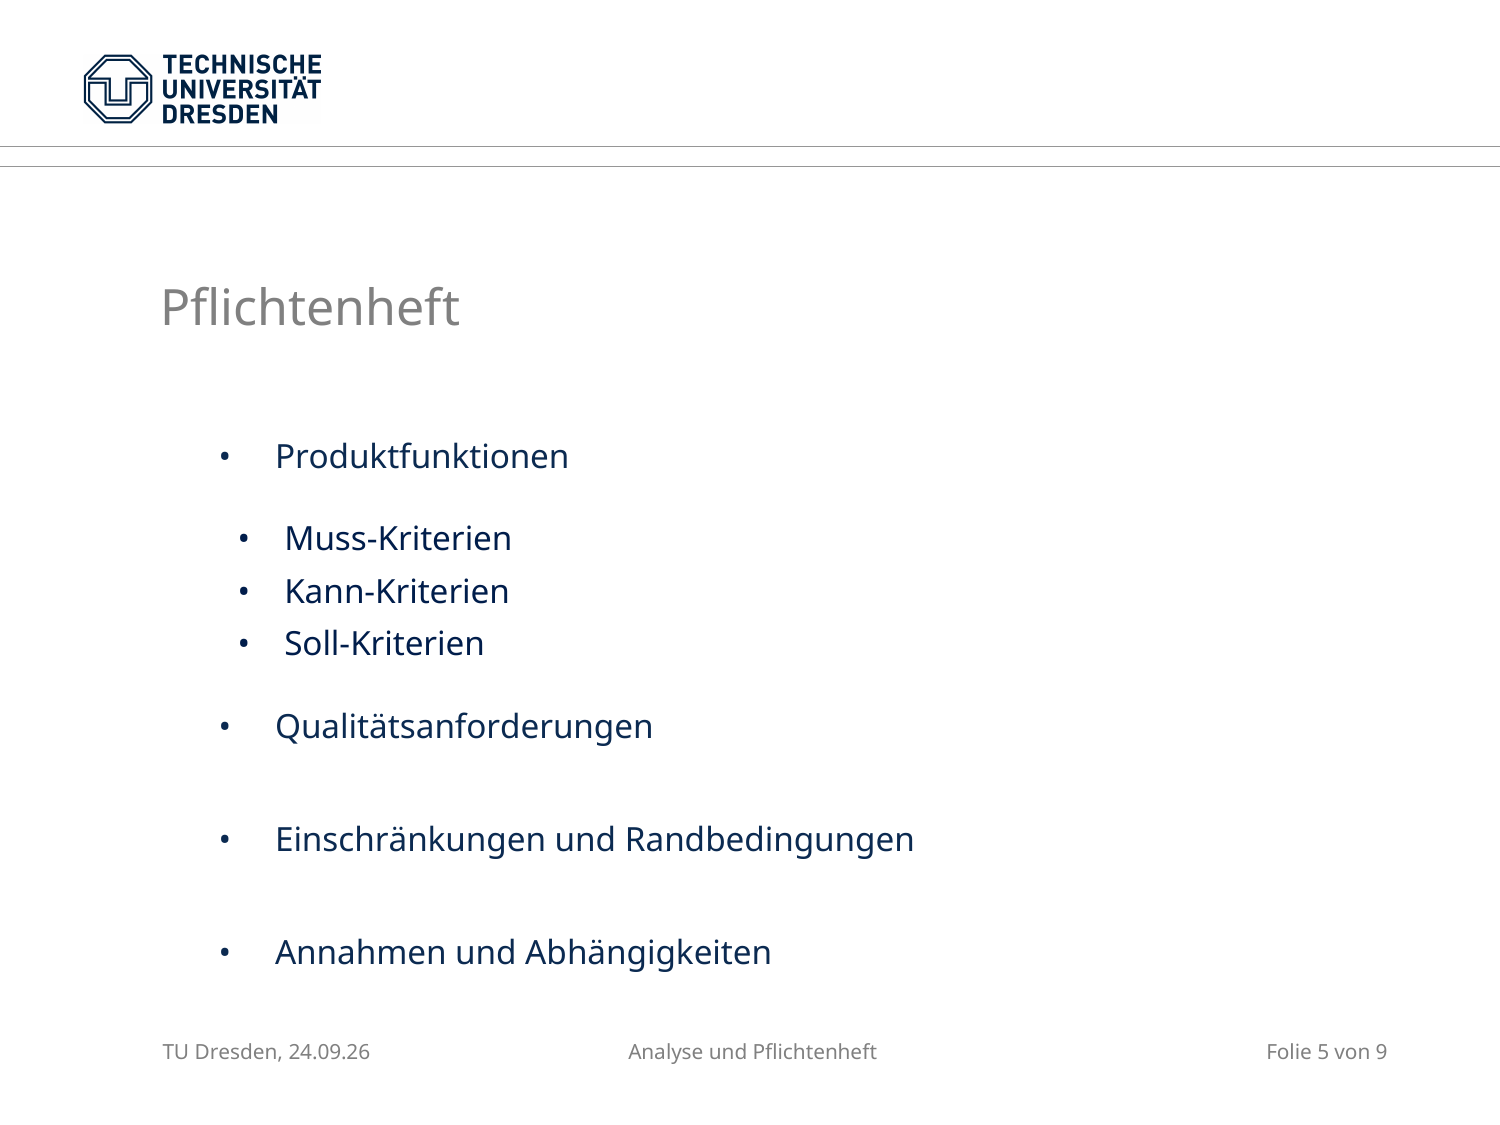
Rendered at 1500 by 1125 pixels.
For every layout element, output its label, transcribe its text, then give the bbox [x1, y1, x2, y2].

title Pflichtenheft [160, 238, 1392, 374]
picture [83, 54, 321, 124]
list Produktfunktionen Muss-Kriterien Kann-Kriterien Soll-Kriterien Qualitätsanforderungen Einschränkungen und Randbedingungen Annahmen und Abhängigkeiten [162, 425, 1388, 1093]
